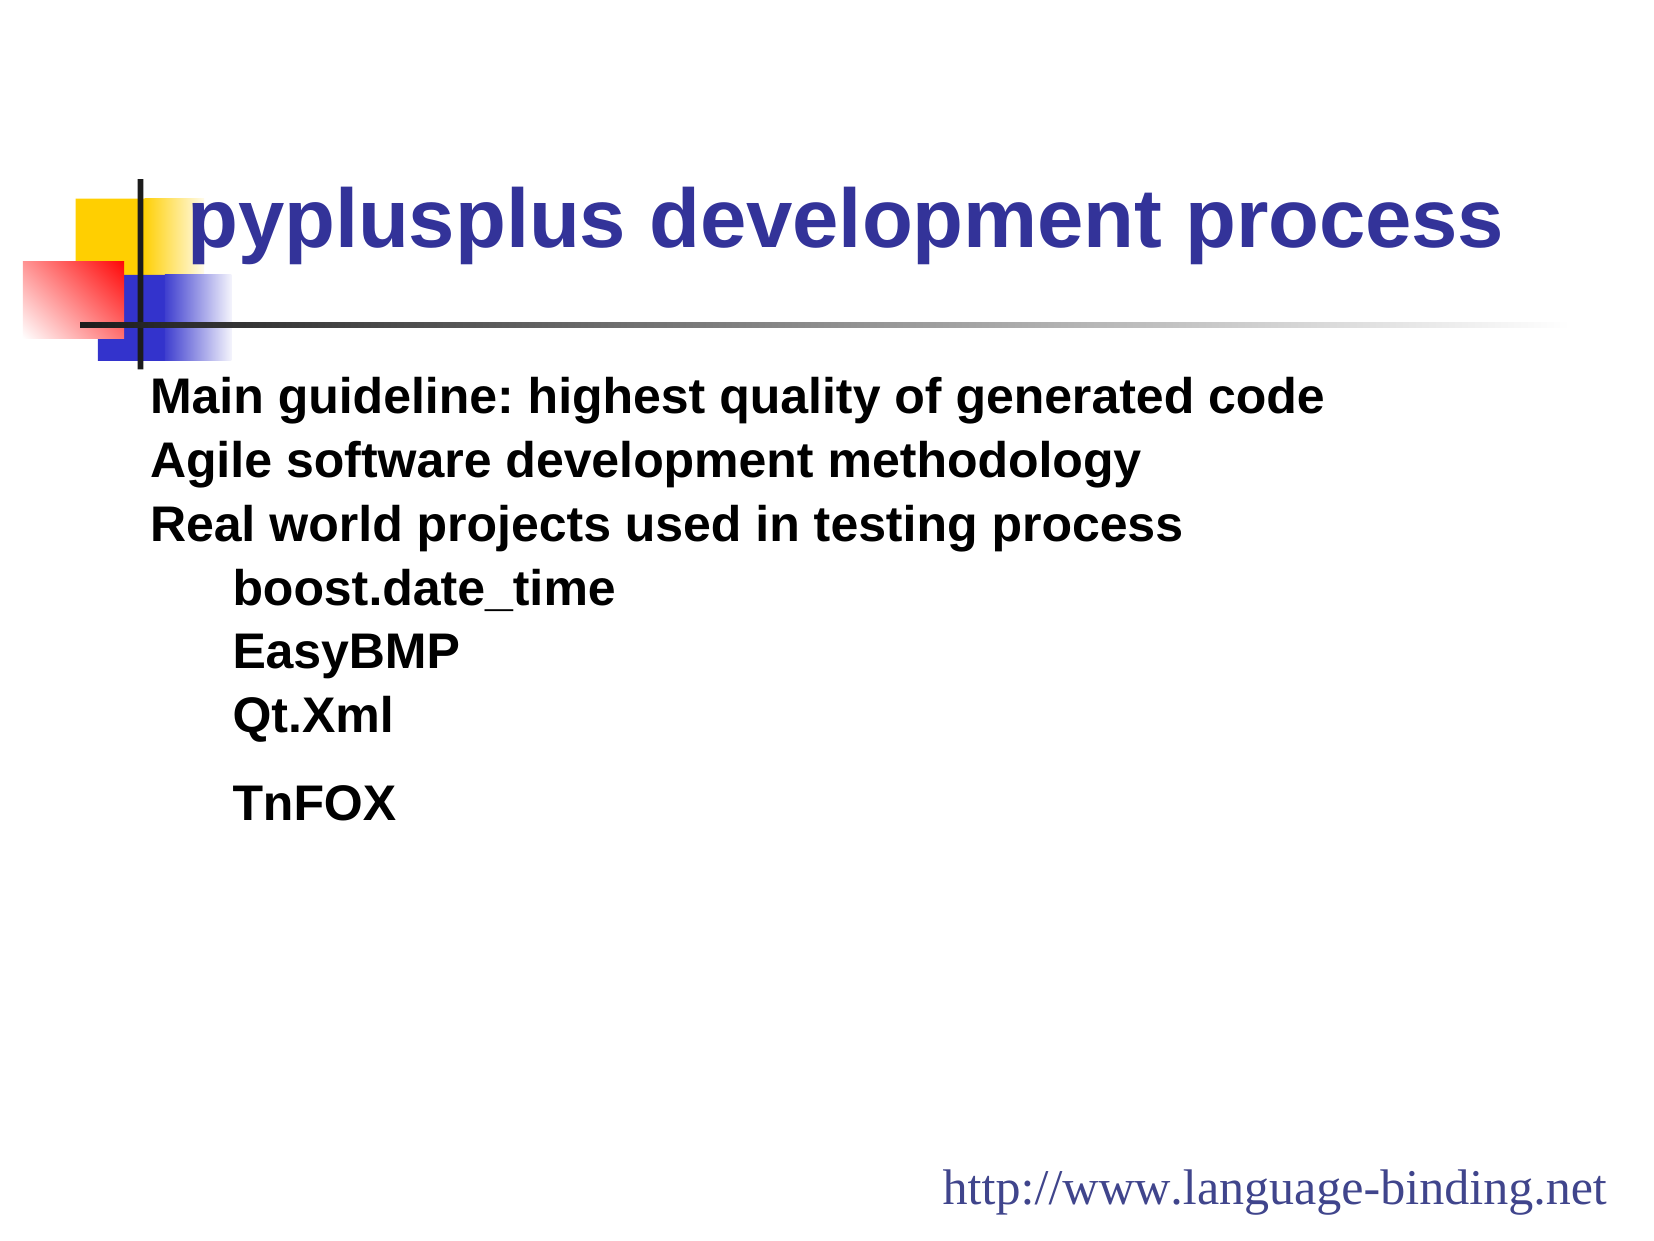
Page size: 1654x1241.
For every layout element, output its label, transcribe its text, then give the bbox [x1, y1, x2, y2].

text_box http://www.language-binding.net [937, 1162, 1613, 1216]
list Main guideline: highest quality of generated code Agile software development methodology Real world projects used in testing process boost.date_time EasyBMP Qt.Xml TnFOX [150, 374, 1556, 851]
title pyplusplus development process [187, 174, 1592, 268]
